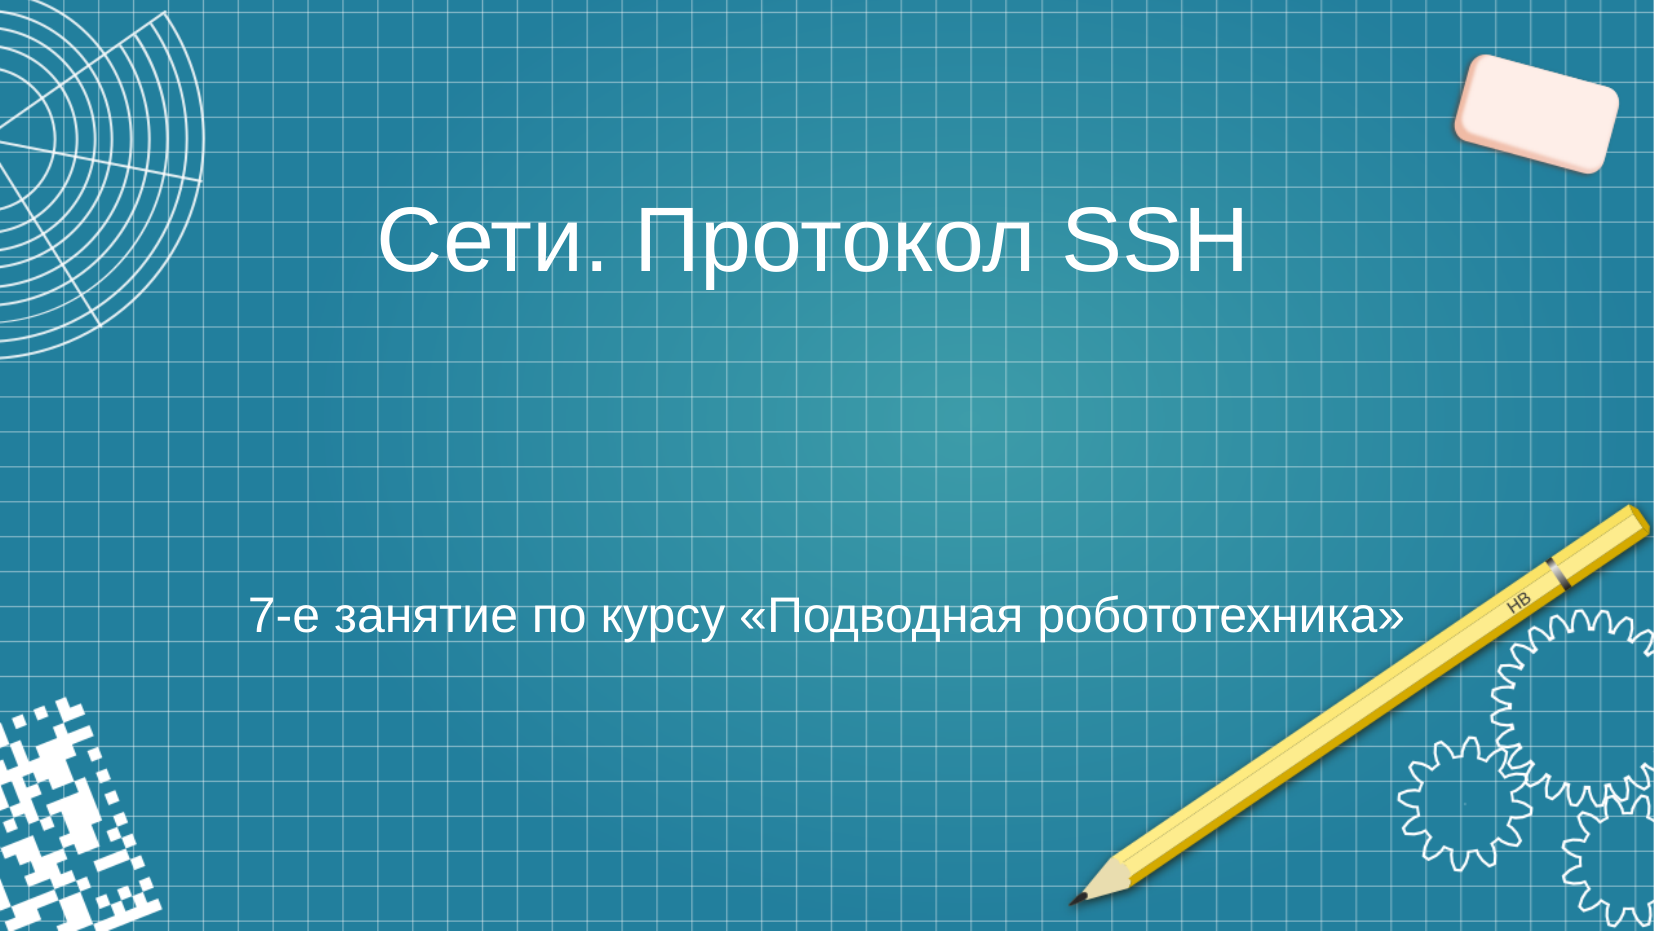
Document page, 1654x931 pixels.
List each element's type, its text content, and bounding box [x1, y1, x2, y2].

picture [0, 0, 1654, 931]
subtitle 7-е занятие по курсу «Подводная робототехника» [82, 389, 1571, 842]
title Сети. Протокол SSH [82, 85, 1571, 389]
